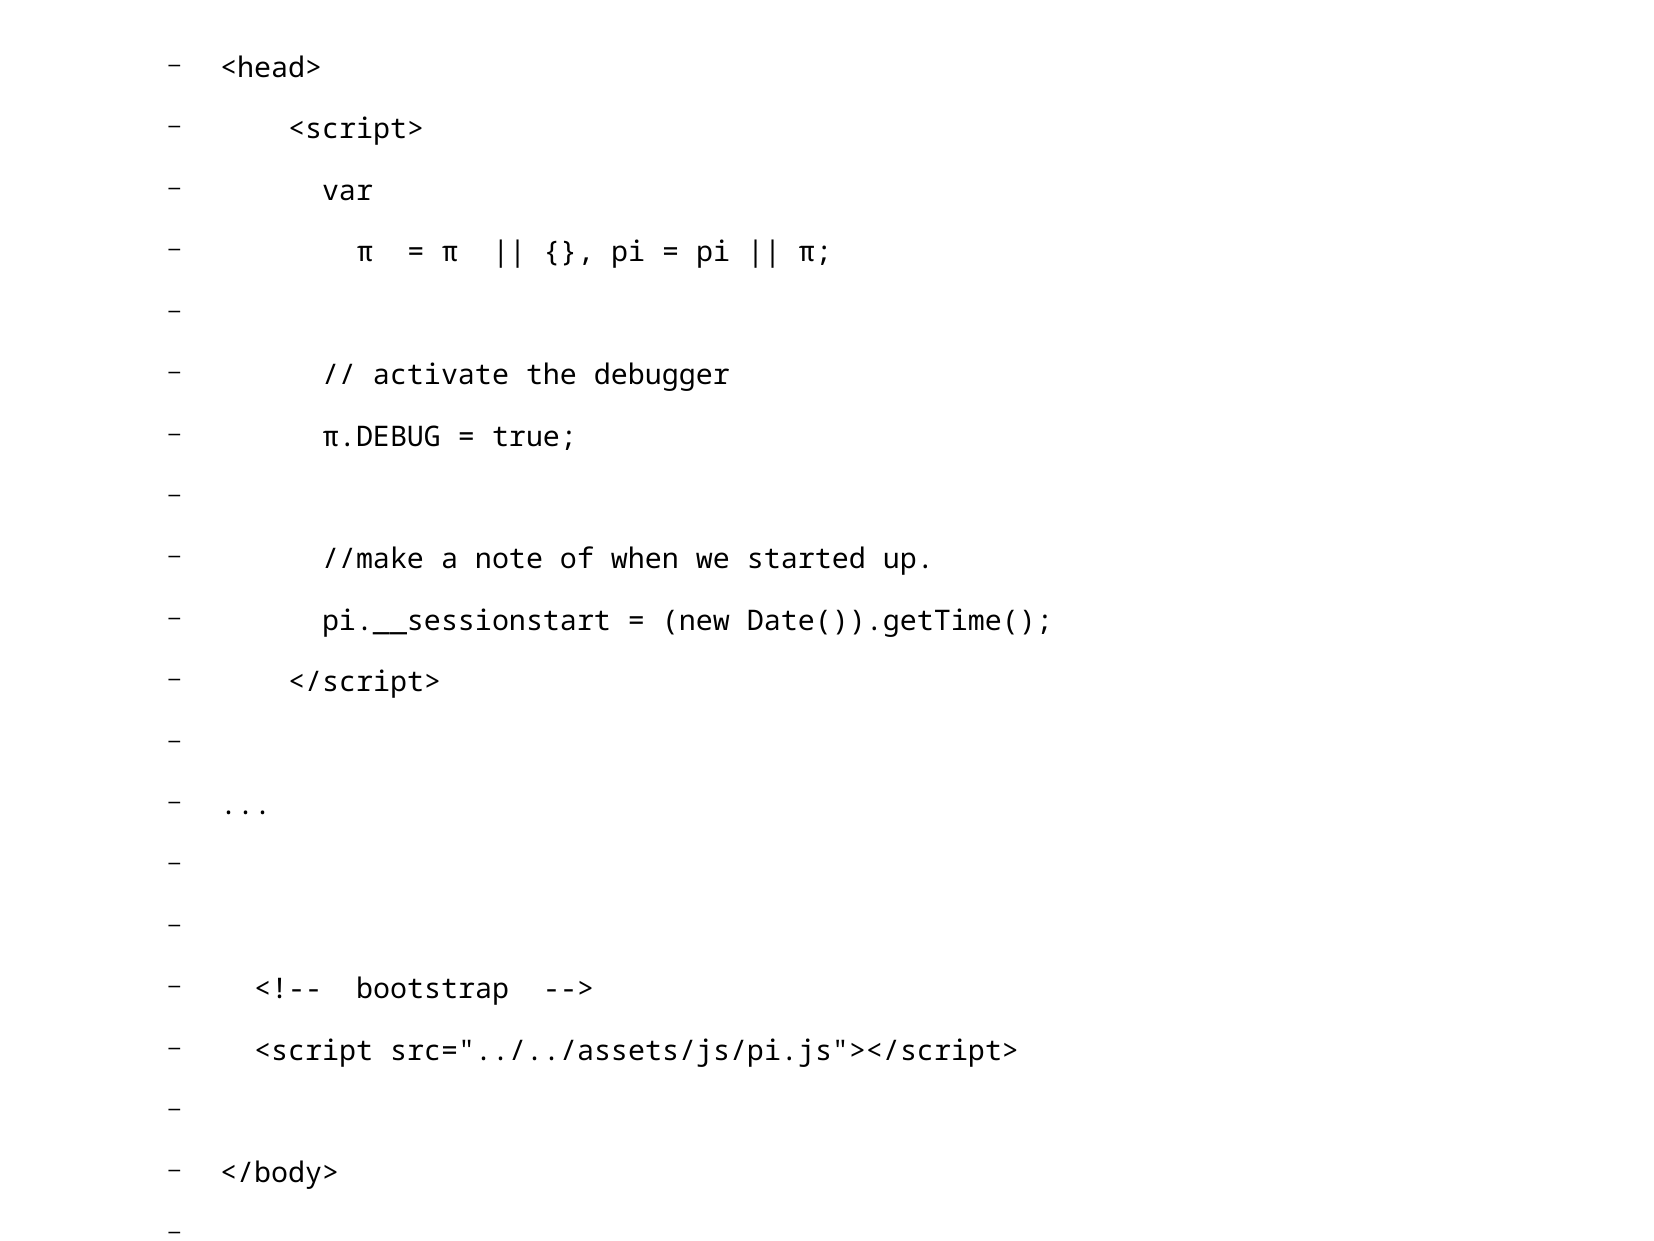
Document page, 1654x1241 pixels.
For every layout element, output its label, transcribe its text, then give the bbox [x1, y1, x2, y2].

list <head> <script> var π = π || {}, pi = pi || π; // activate the debugger π.DEBUG = true; //make a note of when we started up. pi.__sessionstart = (new Date()).getTime(); </script> ... <!-- bootstrap --> <script src="../../assets/js/pi.js"></script> </body> [82, 47, 1571, 1205]
